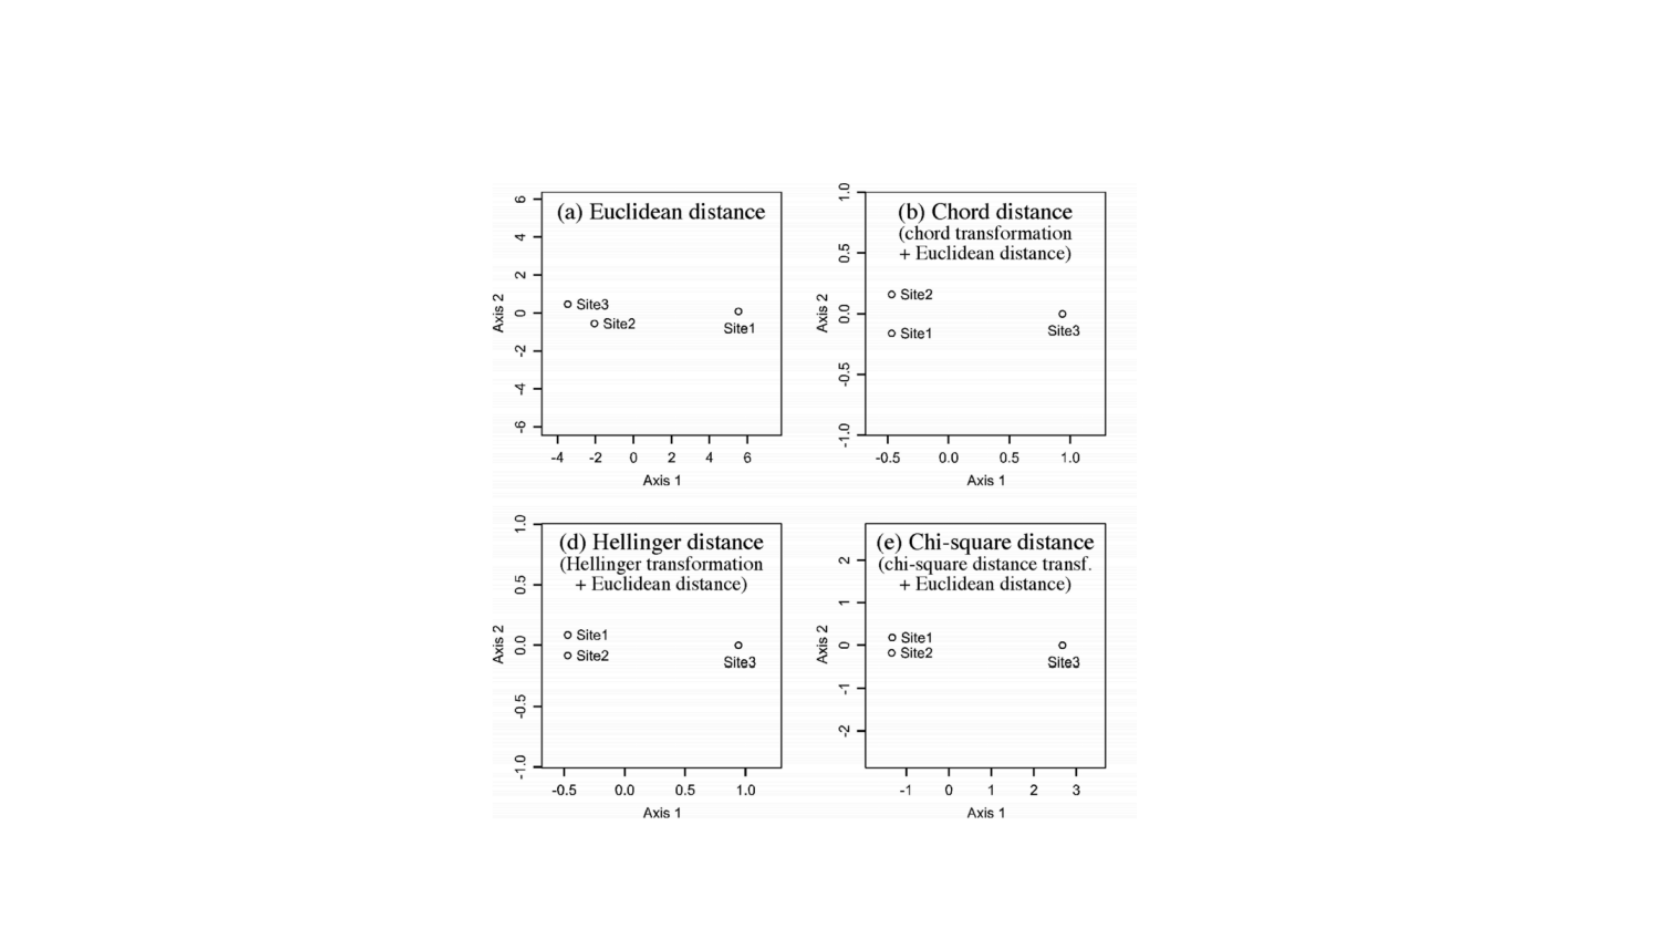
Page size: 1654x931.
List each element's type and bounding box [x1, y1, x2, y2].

picture [224, 159, 1388, 826]
